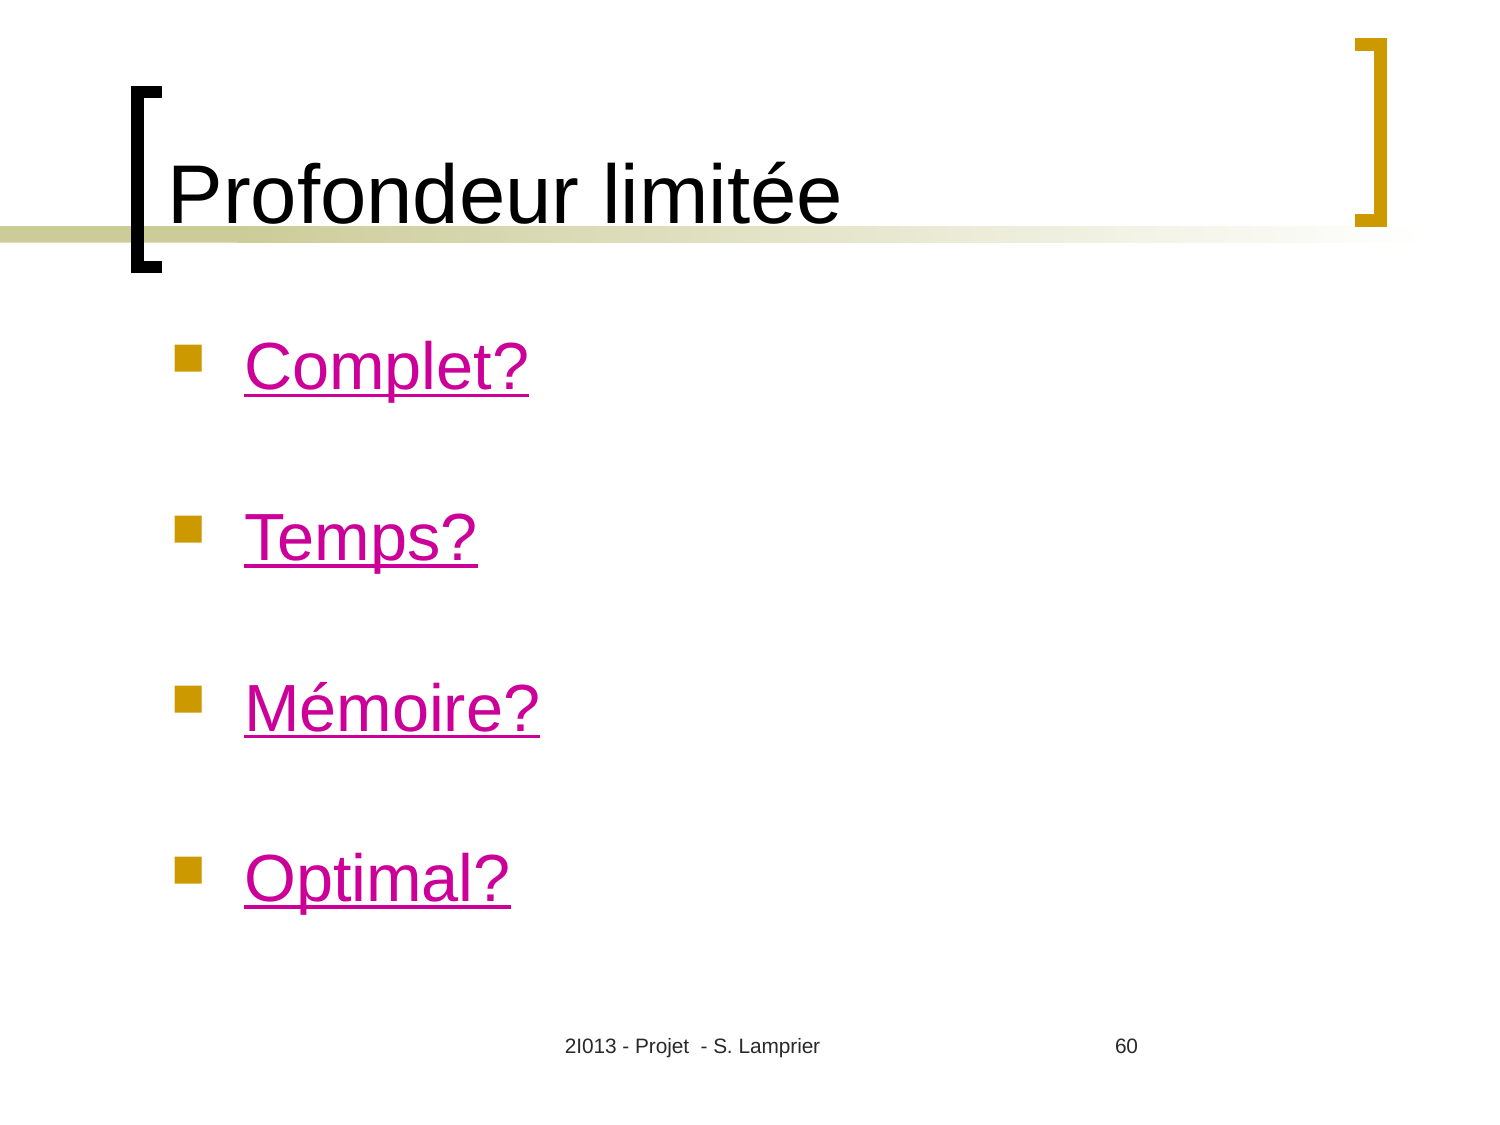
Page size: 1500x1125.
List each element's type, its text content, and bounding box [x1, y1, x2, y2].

list Complet? Temps? Mémoire? Optimal? [155, 324, 1413, 1000]
slide_number <numéro> [1100, 1025, 1413, 1100]
footer 2I013 - Projet - S. Lamprier [549, 1025, 1025, 1100]
title Profondeur limitée [152, 15, 1328, 248]
